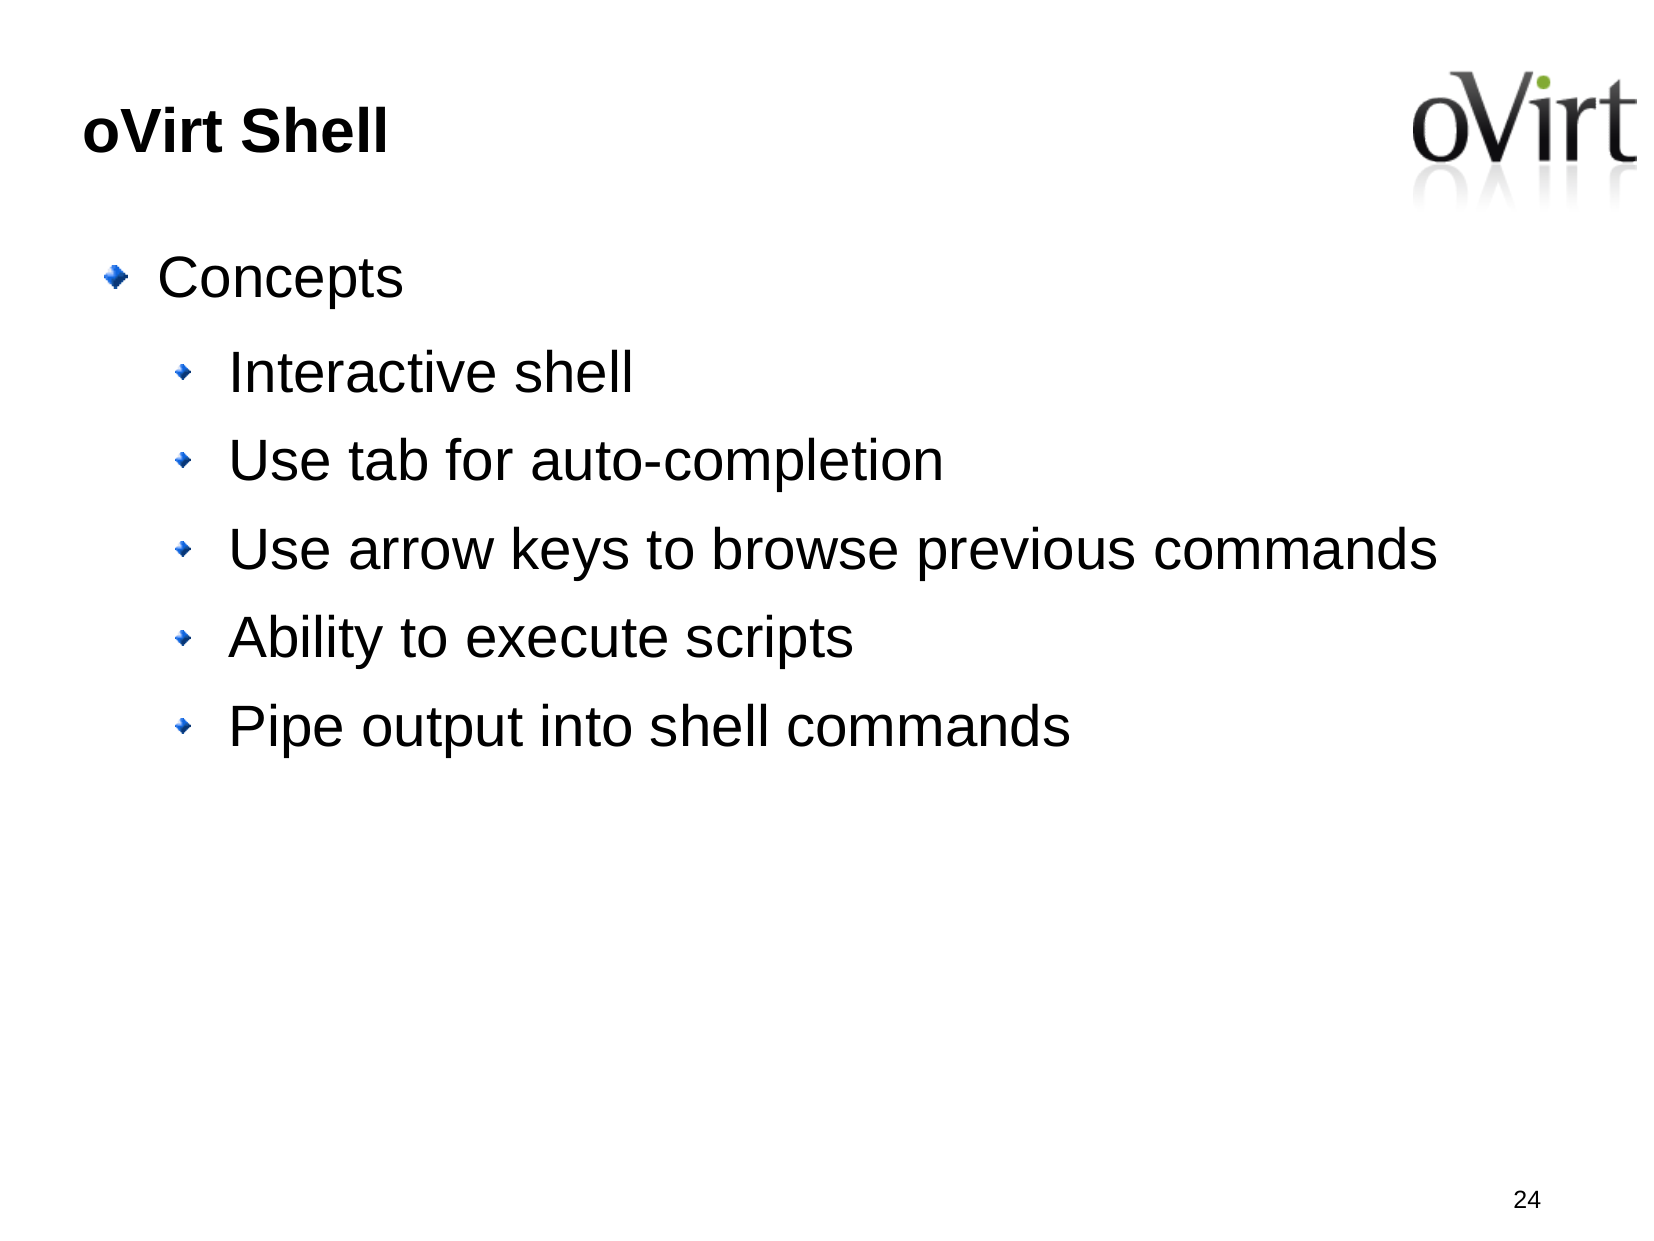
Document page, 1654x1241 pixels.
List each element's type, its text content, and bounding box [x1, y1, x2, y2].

title oVirt Shell [82, 37, 1571, 226]
picture [1571, 63, 1637, 212]
list Concepts Interactive shell Use tab for auto-completion Use arrow keys to browse previous commands Ability to execute scripts Pipe output into shell commands [86, 244, 1576, 1039]
